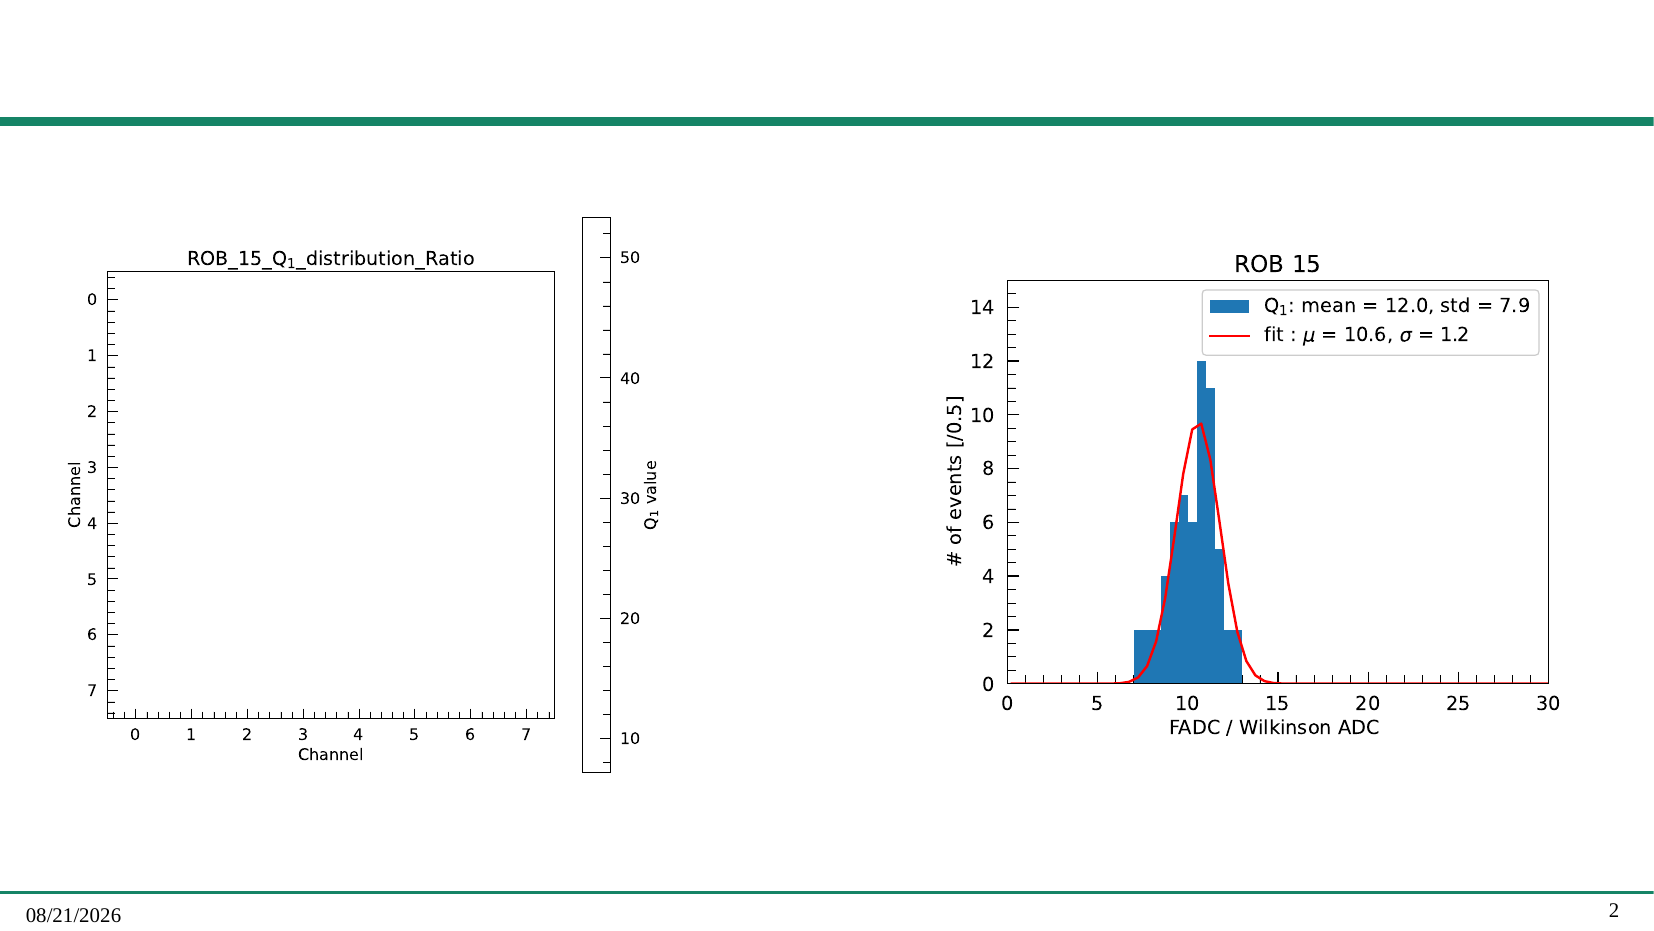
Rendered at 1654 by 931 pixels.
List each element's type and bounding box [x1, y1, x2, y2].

picture [17, 131, 739, 852]
picture [919, 217, 1619, 742]
